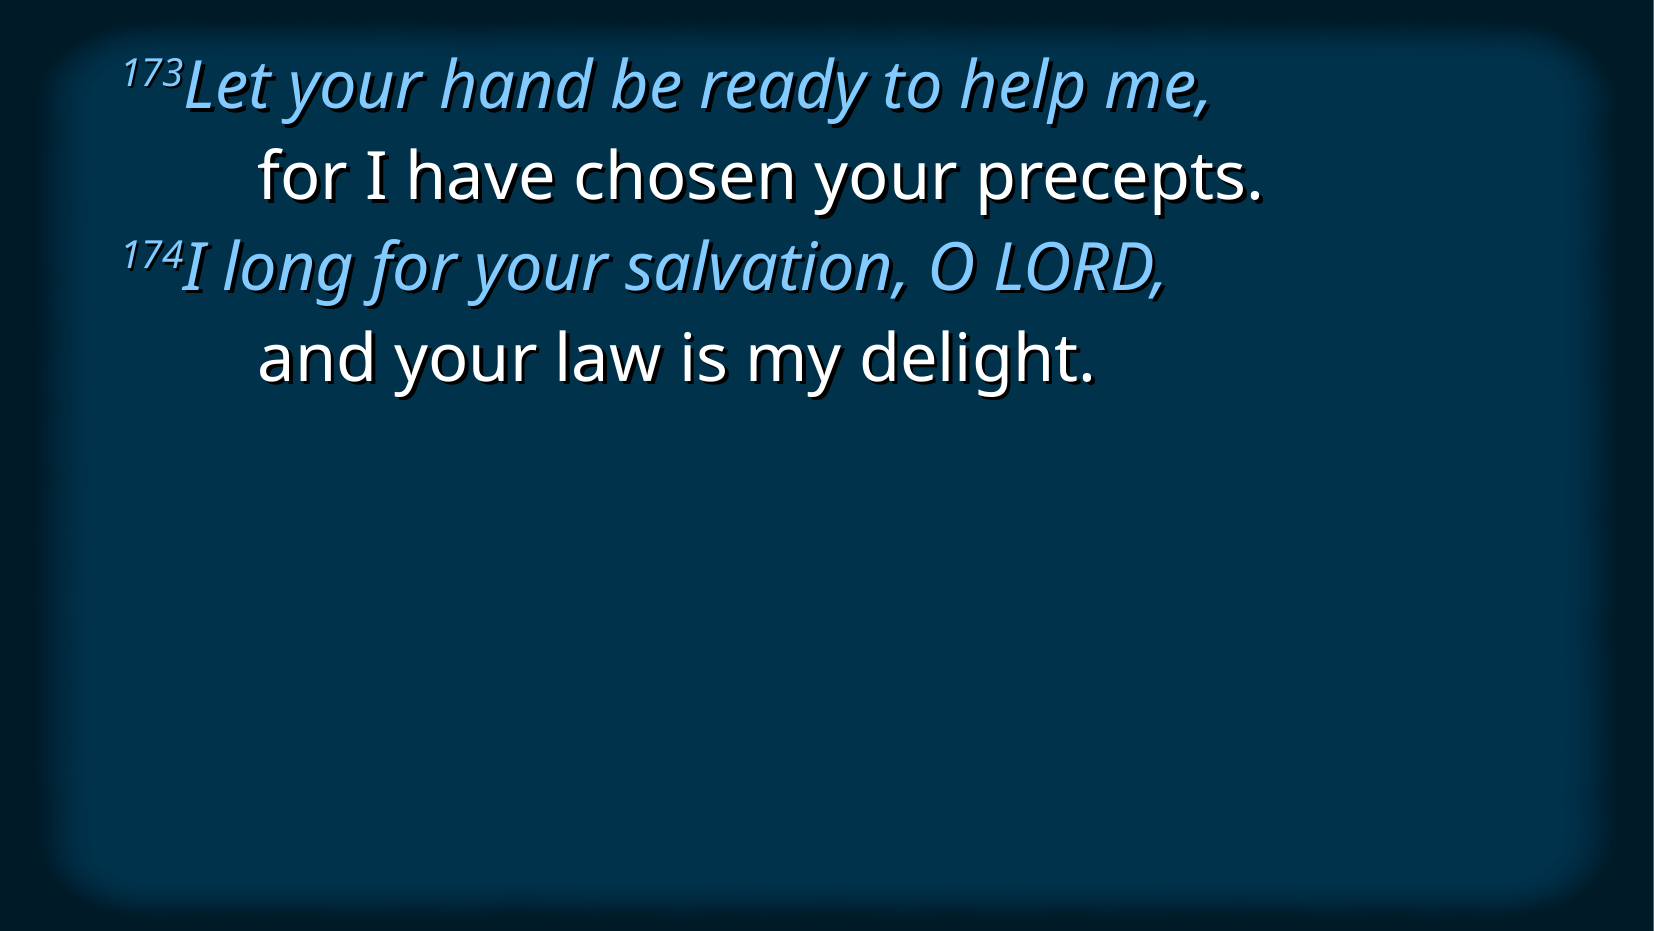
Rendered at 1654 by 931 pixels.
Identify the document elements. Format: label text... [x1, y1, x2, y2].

picture [0, 0, 1654, 931]
text_box 173Let your hand be ready to help me, for I have chosen your precepts. 174I long for your salvation, O LORD, and your law is my delight. [105, 30, 1576, 400]
